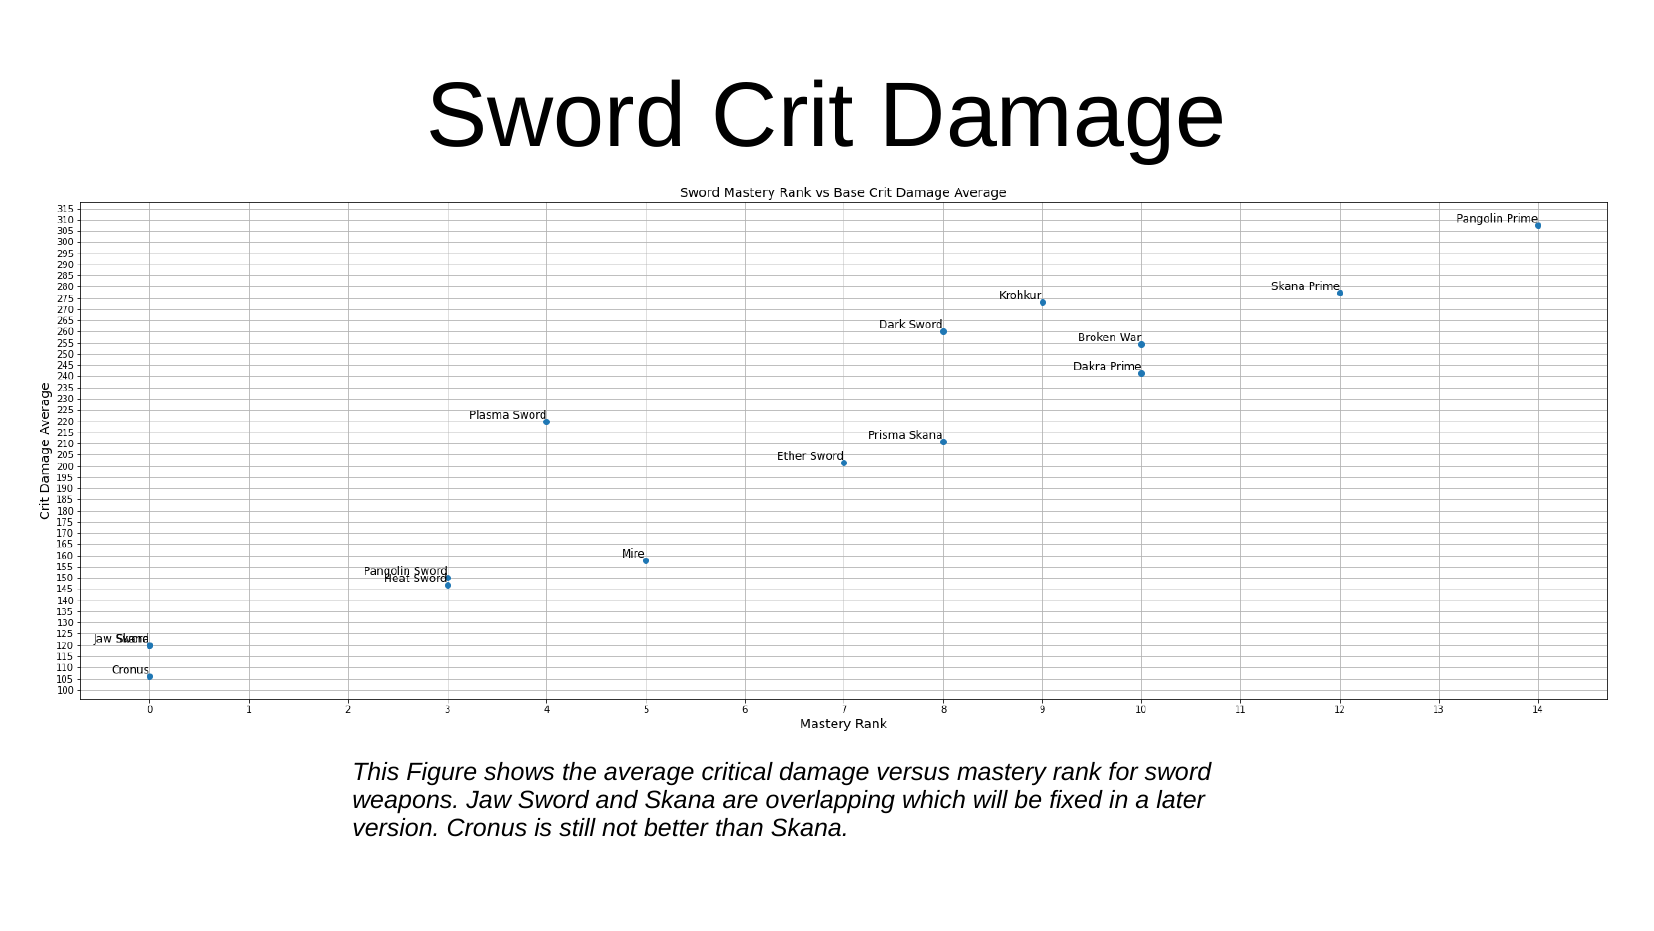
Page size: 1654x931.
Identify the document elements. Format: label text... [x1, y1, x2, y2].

picture [33, 180, 1613, 737]
text_box This Figure shows the average critical damage versus mastery rank for sword weapons. Jaw Sword and Skana are overlapping which will be fixed in a later version. Cronus is still not better than Skana. [337, 750, 1306, 849]
title Sword Crit Damage [82, 37, 1571, 180]
